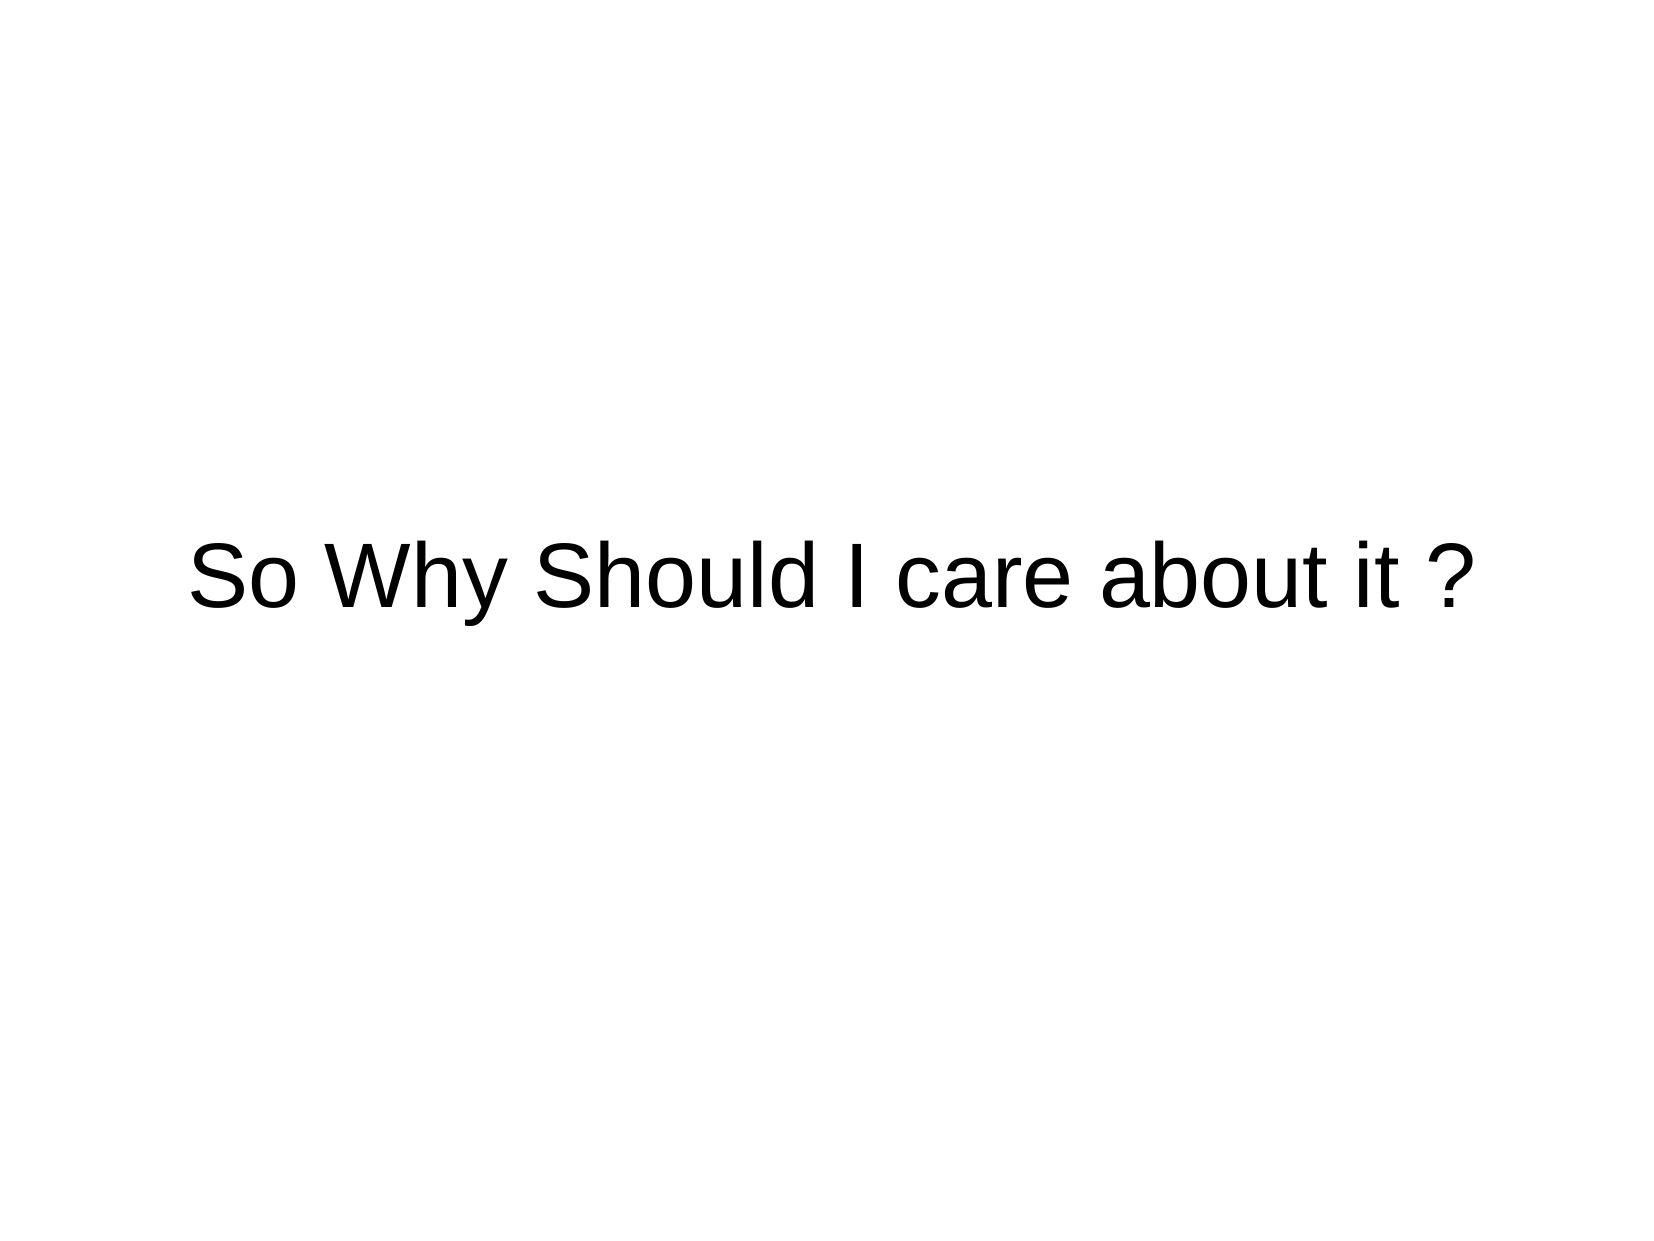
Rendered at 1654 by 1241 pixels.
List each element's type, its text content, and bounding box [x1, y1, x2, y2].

title So Why Should I care about it ? [88, 472, 1577, 680]
